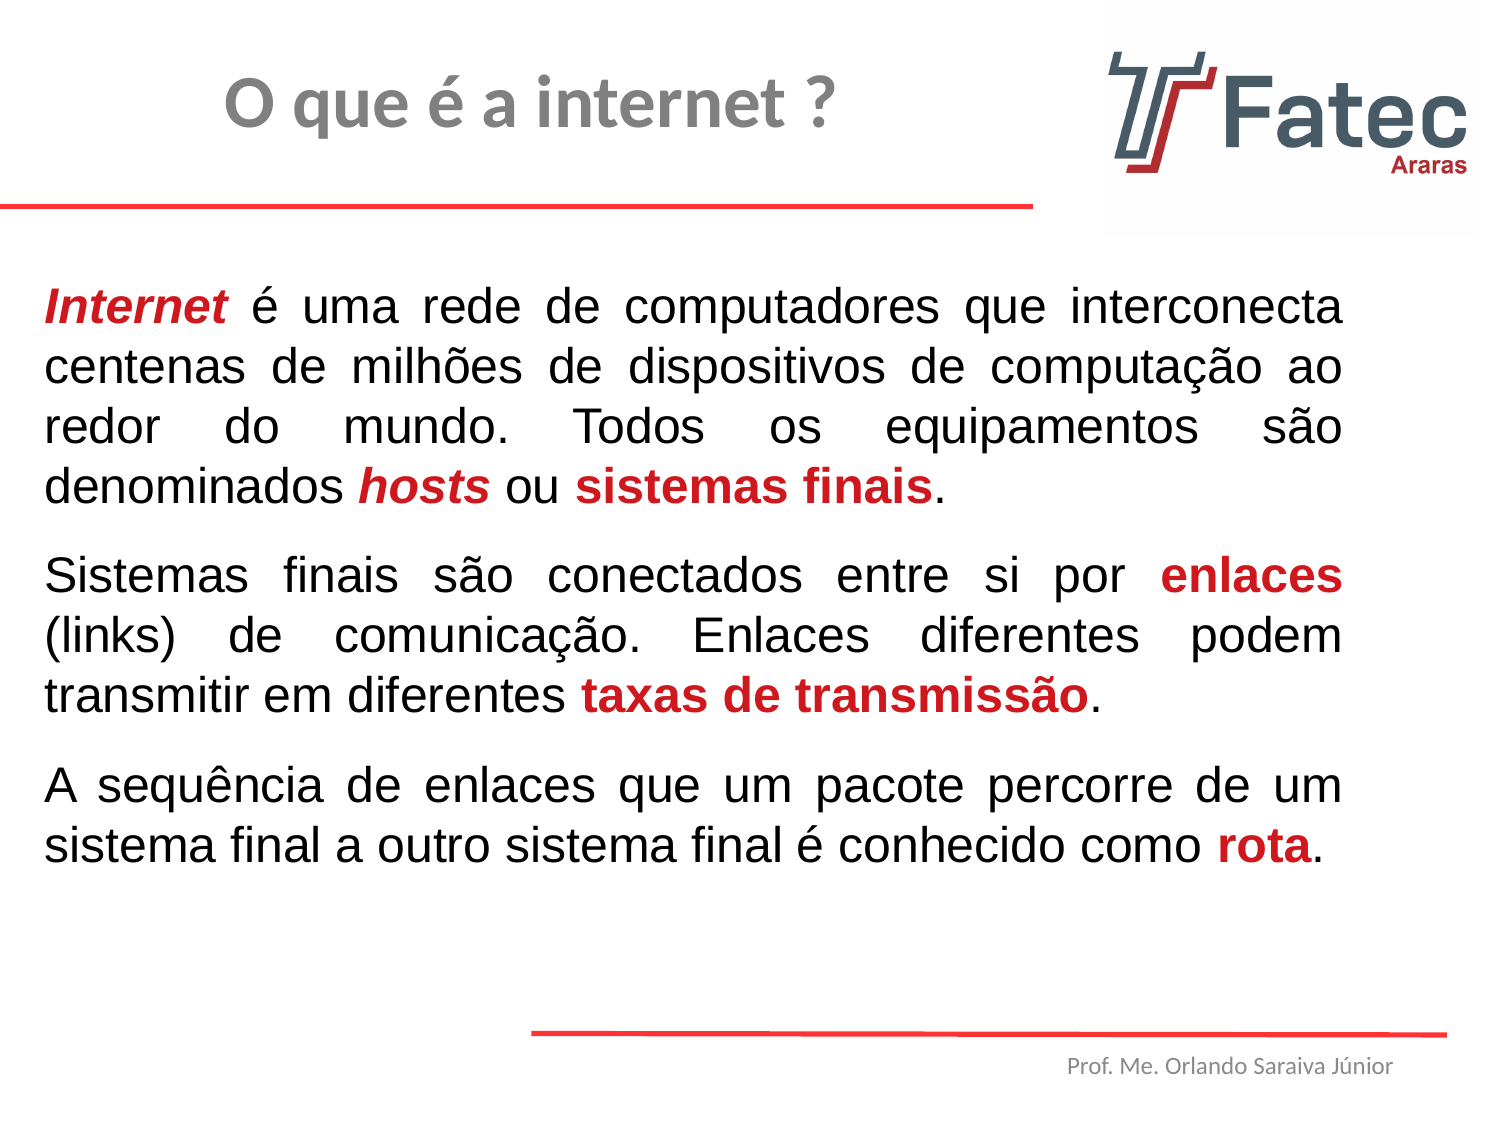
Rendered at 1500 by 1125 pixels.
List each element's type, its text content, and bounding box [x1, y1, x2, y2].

list Internet é uma rede de computadores que interconecta centenas de milhões de dispositivos de computação ao redor do mundo. Todos os equipamentos são denominados hosts ou sistemas finais. Sistemas finais são conectados entre si por enlaces (links) de comunicação. Enlaces diferentes podem transmitir em diferentes taxas de transmissão. A sequência de enlaces que um pacote percorre de um sistema final a outro sistema final é conhecido como rota. [29, 265, 1359, 1004]
picture [1100, 0, 1479, 237]
title O que é a internet ? [0, 45, 1063, 233]
